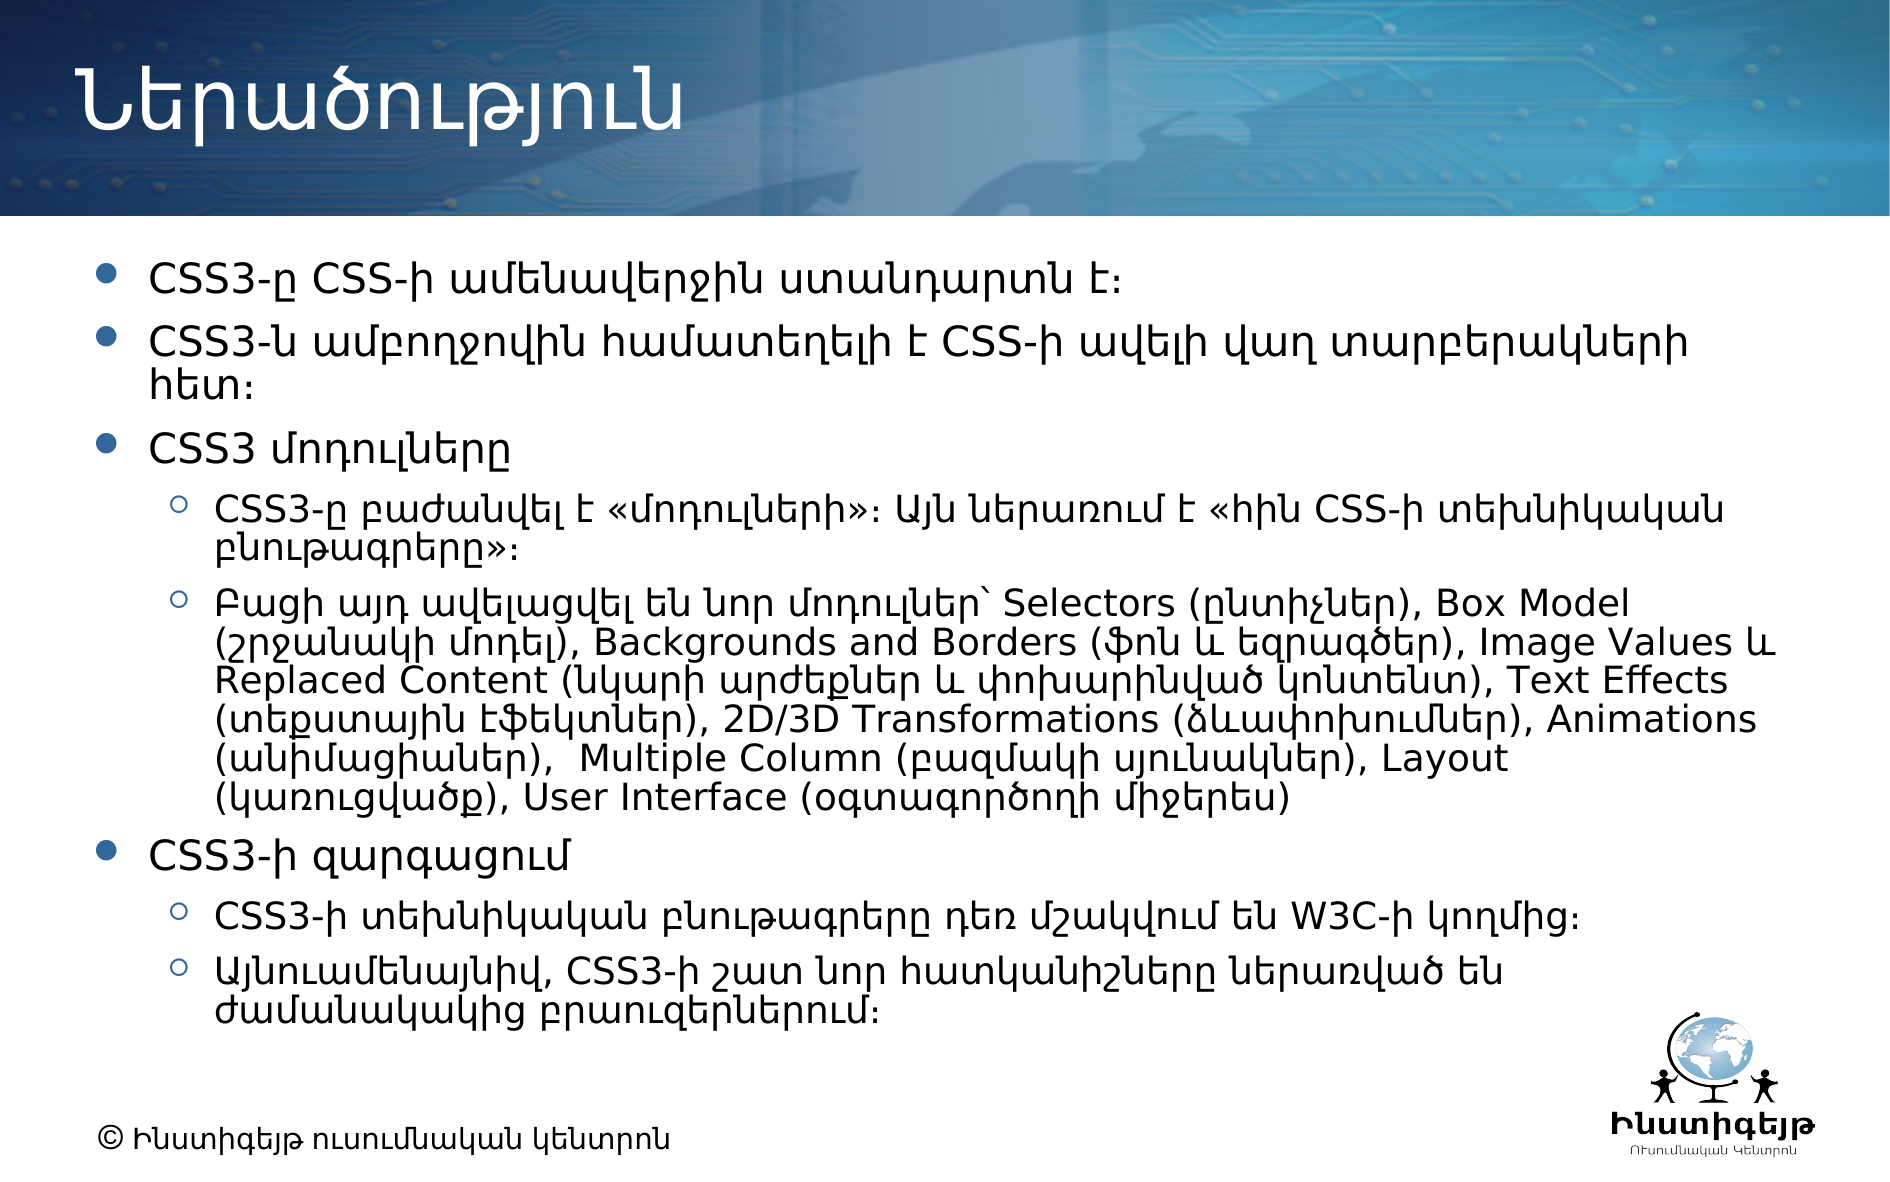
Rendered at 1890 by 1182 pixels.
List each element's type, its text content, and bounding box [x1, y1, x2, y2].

list CSS3-ը CSS-ի ամենավերջին ստանդարտն է։ CSS3-ն ամբողջովին համատեղելի է CSS-ի ավելի վաղ տարբերակների հետ։ CSS3 մոդուլները CSS3-ը բաժանվել է «մոդուլների»։ Այն ներառում է «հին CSS-ի տեխնիկական բնութագրերը»։ Բացի այդ ավելացվել են նոր մոդուլներ՝ Selectors (ընտիչներ), Box Model (շրջանակի մոդել), Backgrounds and Borders (ֆոն և եզրագծեր), Image Values և Replaced Content (նկարի արժեքներ և փոխարինված կոնտենտ), Text Effects (տեքստային էֆեկտներ), 2D/3D Transformations (ձևափոխումներ), Animations (անիմացիաներ), Multiple Column (բազմակի սյունակներ), Layout (կառուցվածք), User Interface (օգտագործողի միջերես) CSS3-ի զարգացում CSS3-ի տեխնիկական բնութագրերը դեռ մշակվում են W3C-ի կողմից։ Այնուամենայնիվ, CSS3-ի շատ նոր հատկանիշները ներառված են ժամանակակից բրաուզերներում։ [93, 258, 1783, 284]
picture [1612, 1012, 1815, 1157]
picture [0, 0, 1890, 216]
